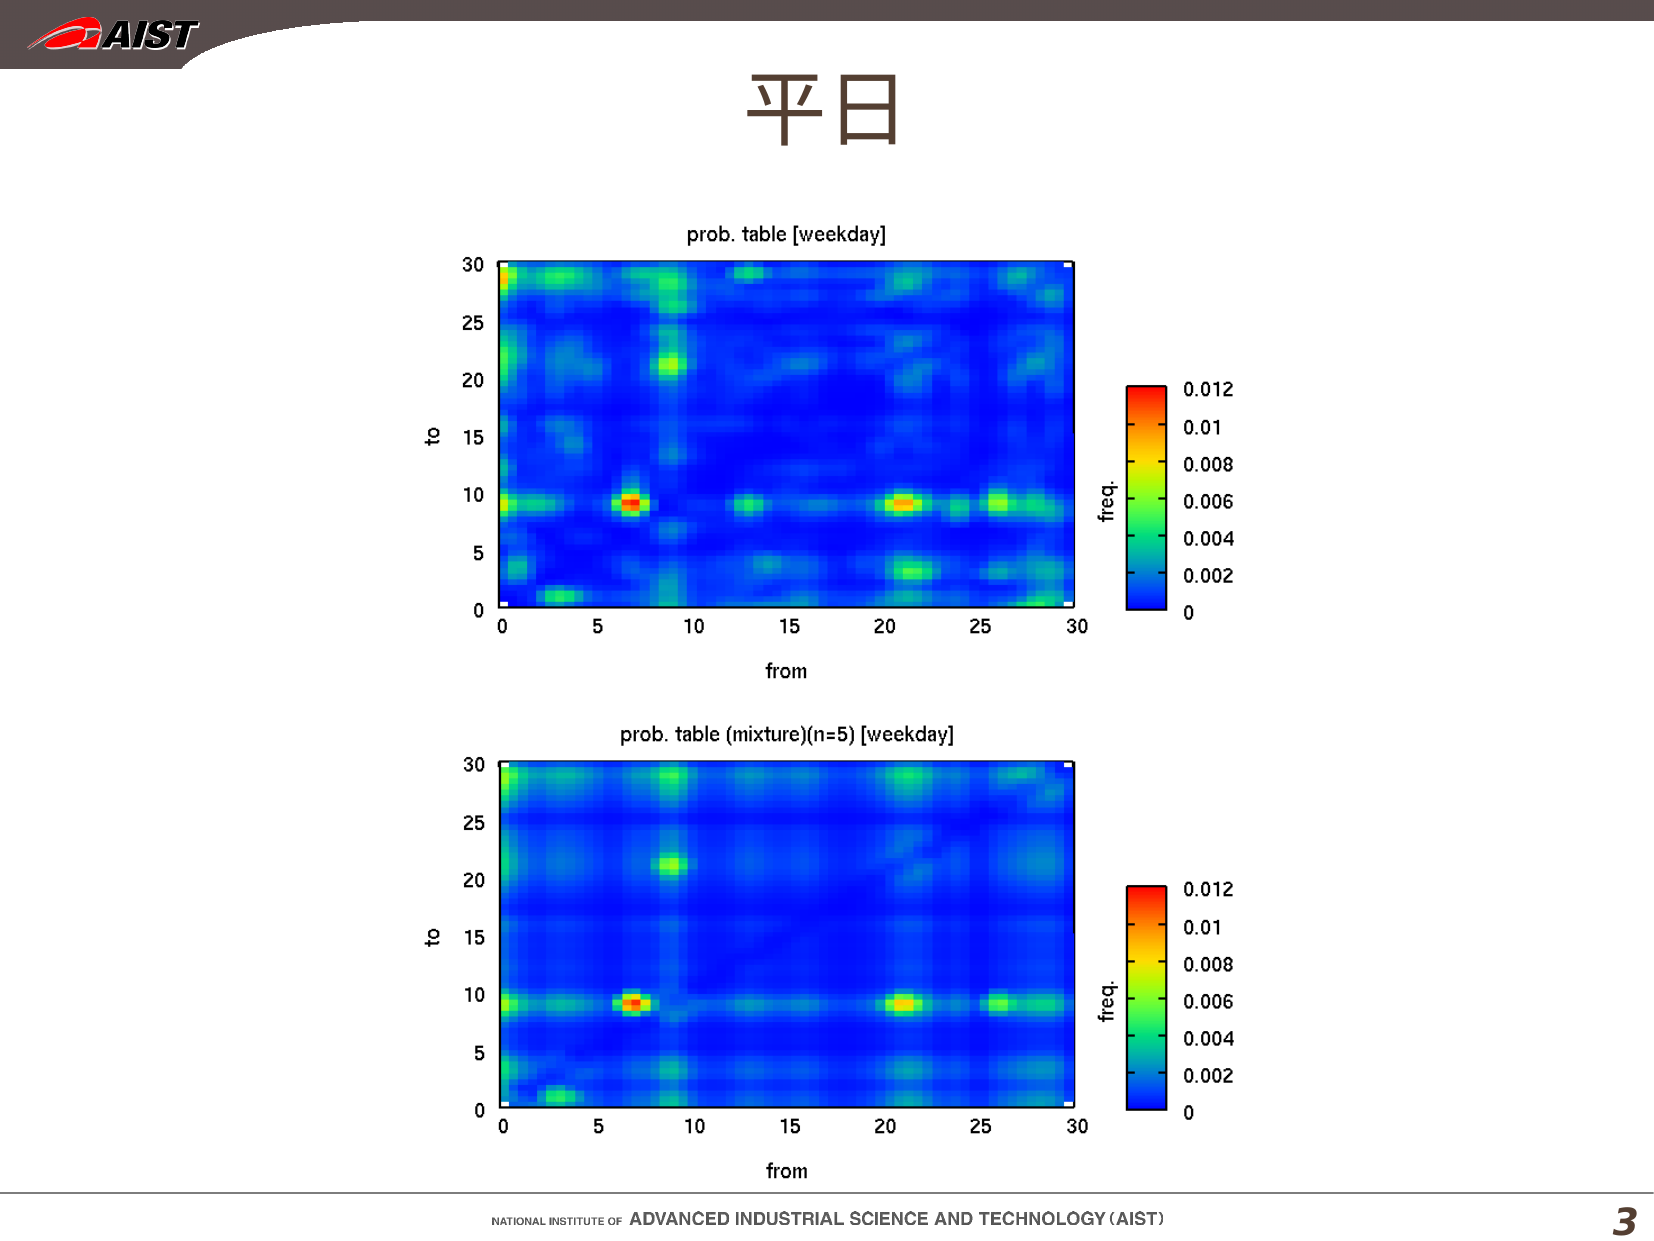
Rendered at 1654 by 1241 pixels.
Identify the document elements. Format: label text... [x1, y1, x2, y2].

picture [27, 17, 199, 21]
title 平日 [0, 21, 1654, 191]
picture [418, 720, 1236, 1185]
picture [418, 220, 1236, 686]
